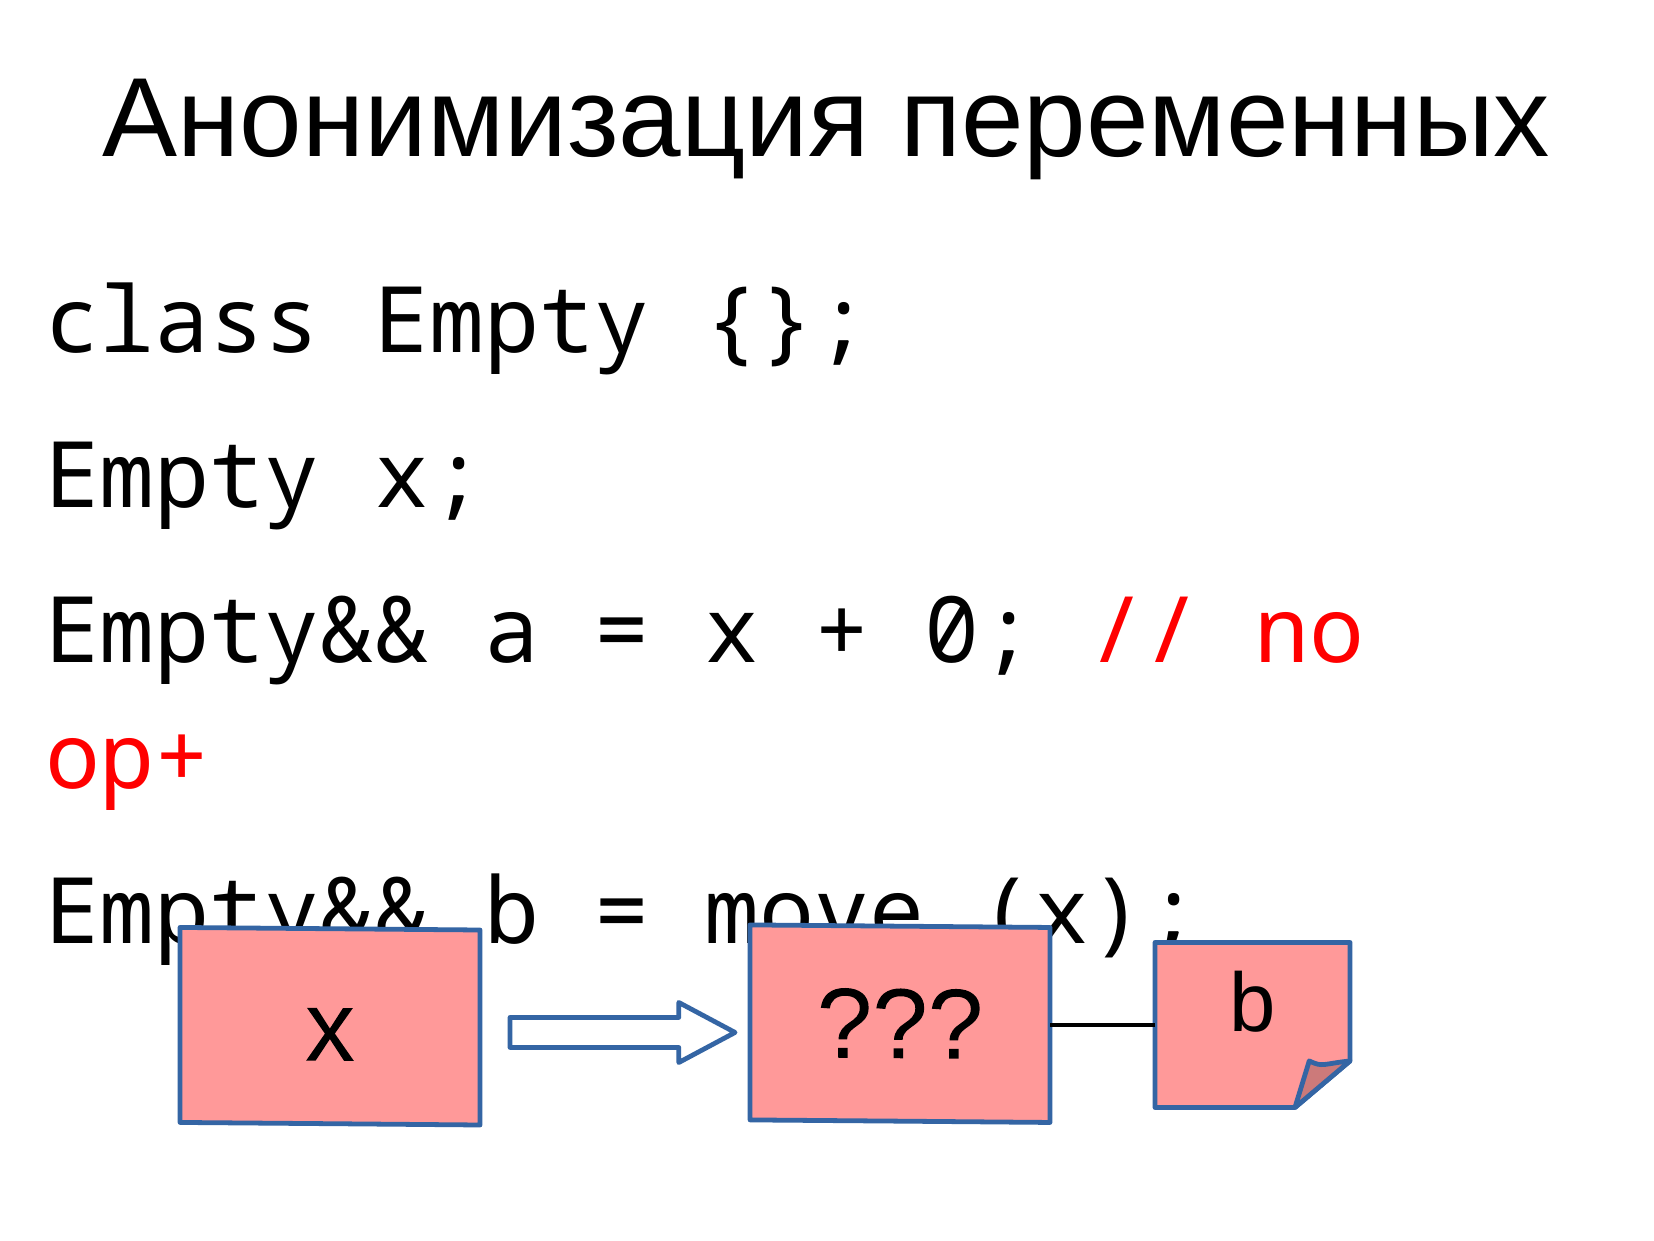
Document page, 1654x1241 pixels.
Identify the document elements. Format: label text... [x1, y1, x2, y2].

text_box b [1155, 942, 1351, 1108]
text_box ??? [750, 924, 1051, 1123]
text_box x [180, 927, 481, 1126]
title Анонимизация переменных [82, 13, 1571, 222]
text_box [510, 1002, 736, 1063]
list class Empty {}; Empty x; Empty&& a = x + 0; // no op+ Empty&& b = move (x); [45, 255, 1583, 1186]
